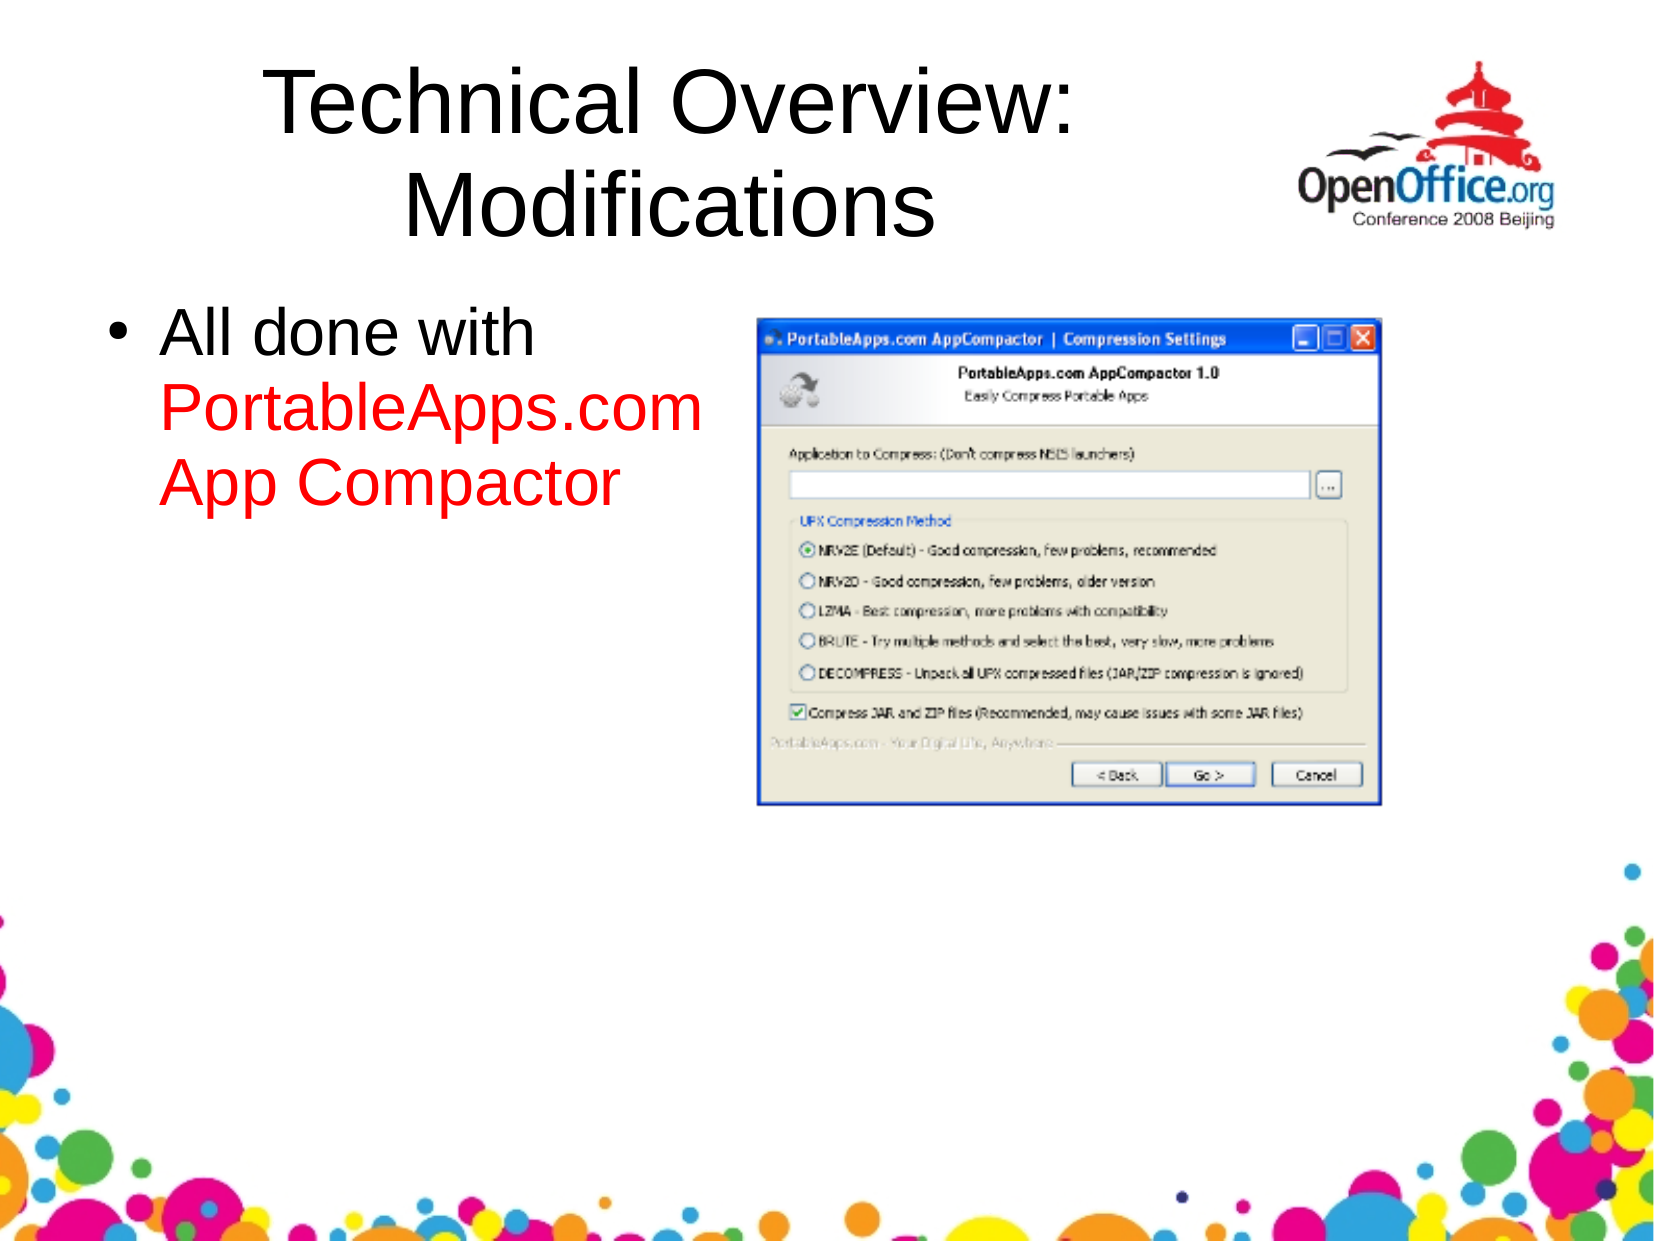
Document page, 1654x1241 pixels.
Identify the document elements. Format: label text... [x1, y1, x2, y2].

picture [0, 51, 1654, 1241]
title Technical Overview: Modifications [82, 49, 1258, 257]
list All done with PortableApps.com App Compactor [88, 295, 709, 1094]
